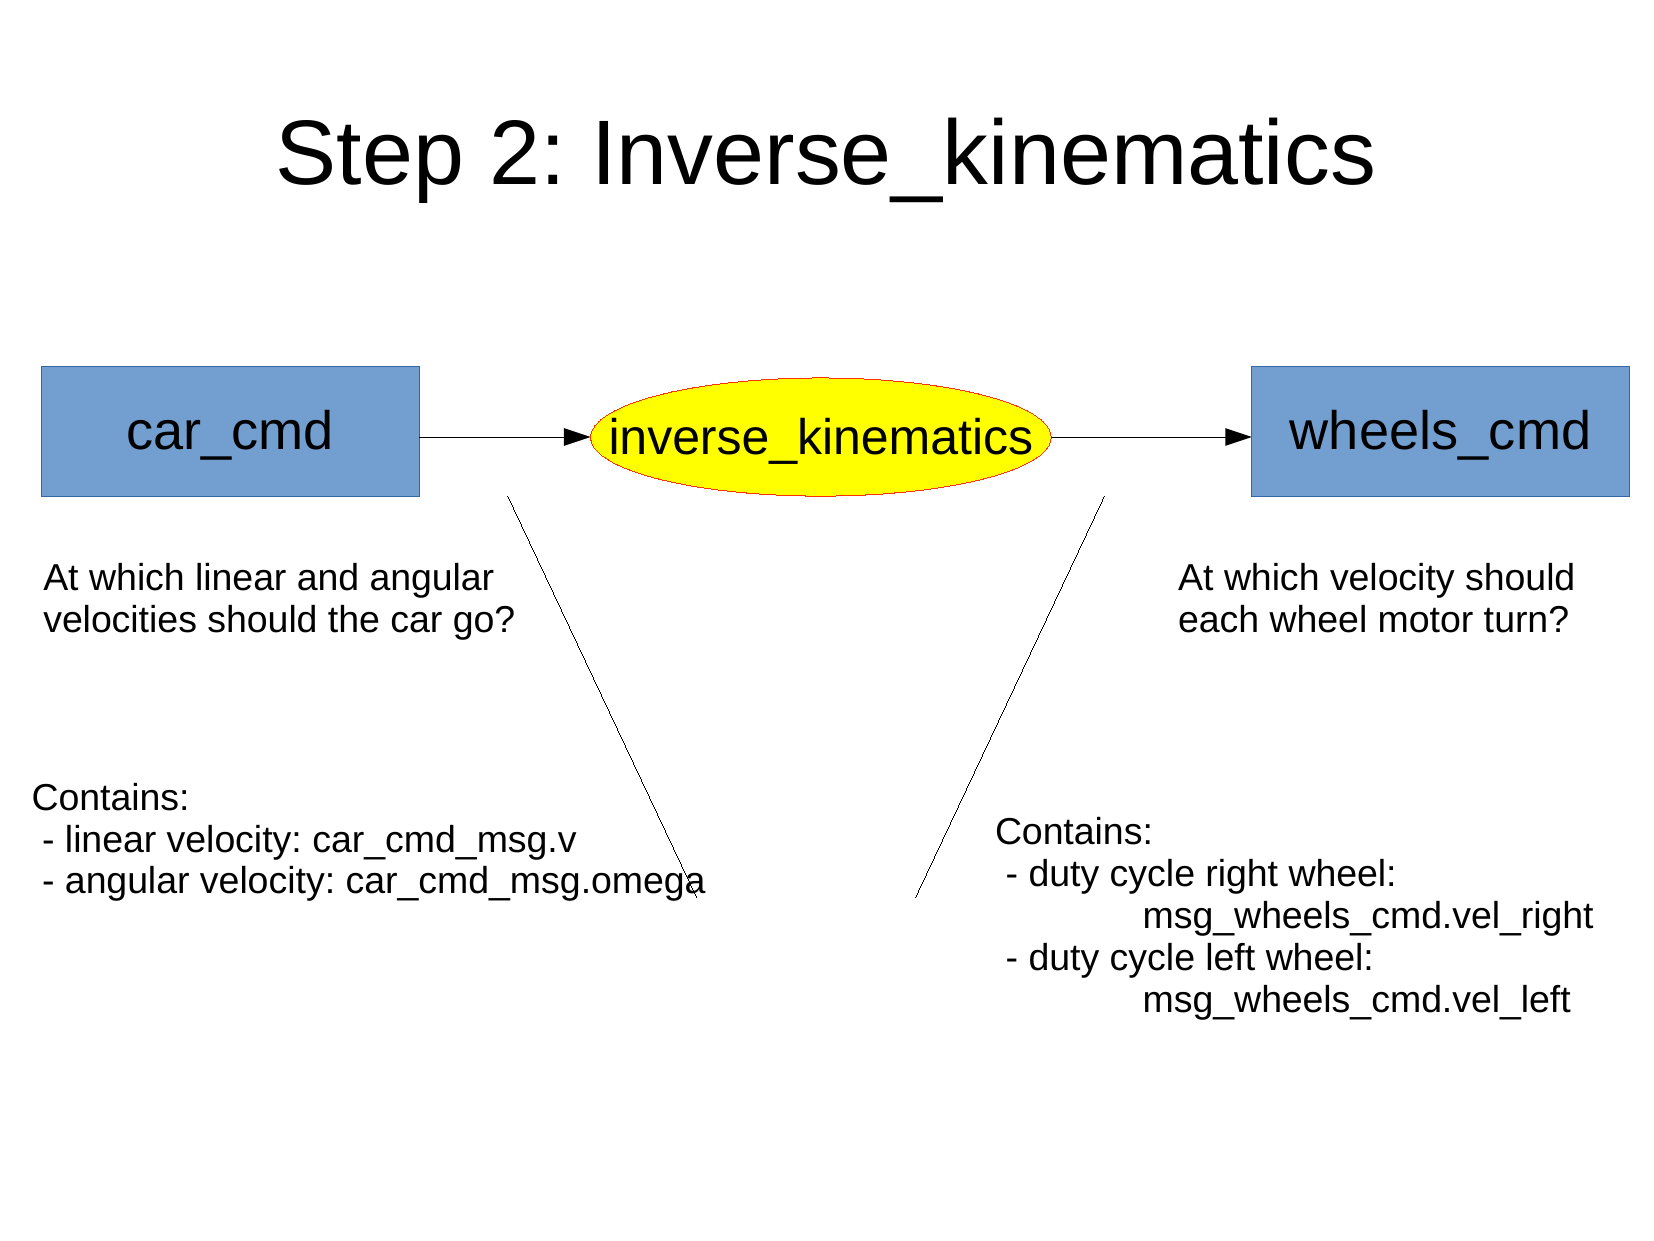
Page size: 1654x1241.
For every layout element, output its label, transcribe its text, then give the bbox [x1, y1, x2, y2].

text_box wheels_cmd [1251, 366, 1630, 497]
text_box At which velocity should each wheel motor turn? [1163, 549, 1591, 691]
text_box car_cmd [41, 366, 420, 497]
text_box Contains: - linear velocity: car_cmd_msg.v - angular velocity: car_cmd_msg.omega [16, 768, 721, 910]
text_box At which linear and angular velocities should the car go? [28, 549, 531, 732]
title Step 2: Inverse_kinematics [82, 49, 1571, 257]
text_box Contains: - duty cycle right wheel: msg_wheels_cmd.vel_right - duty cycle left wheel: msg_wheels_cmd.vel_left [980, 803, 1609, 1028]
text_box inverse_kinematics [590, 377, 1052, 497]
